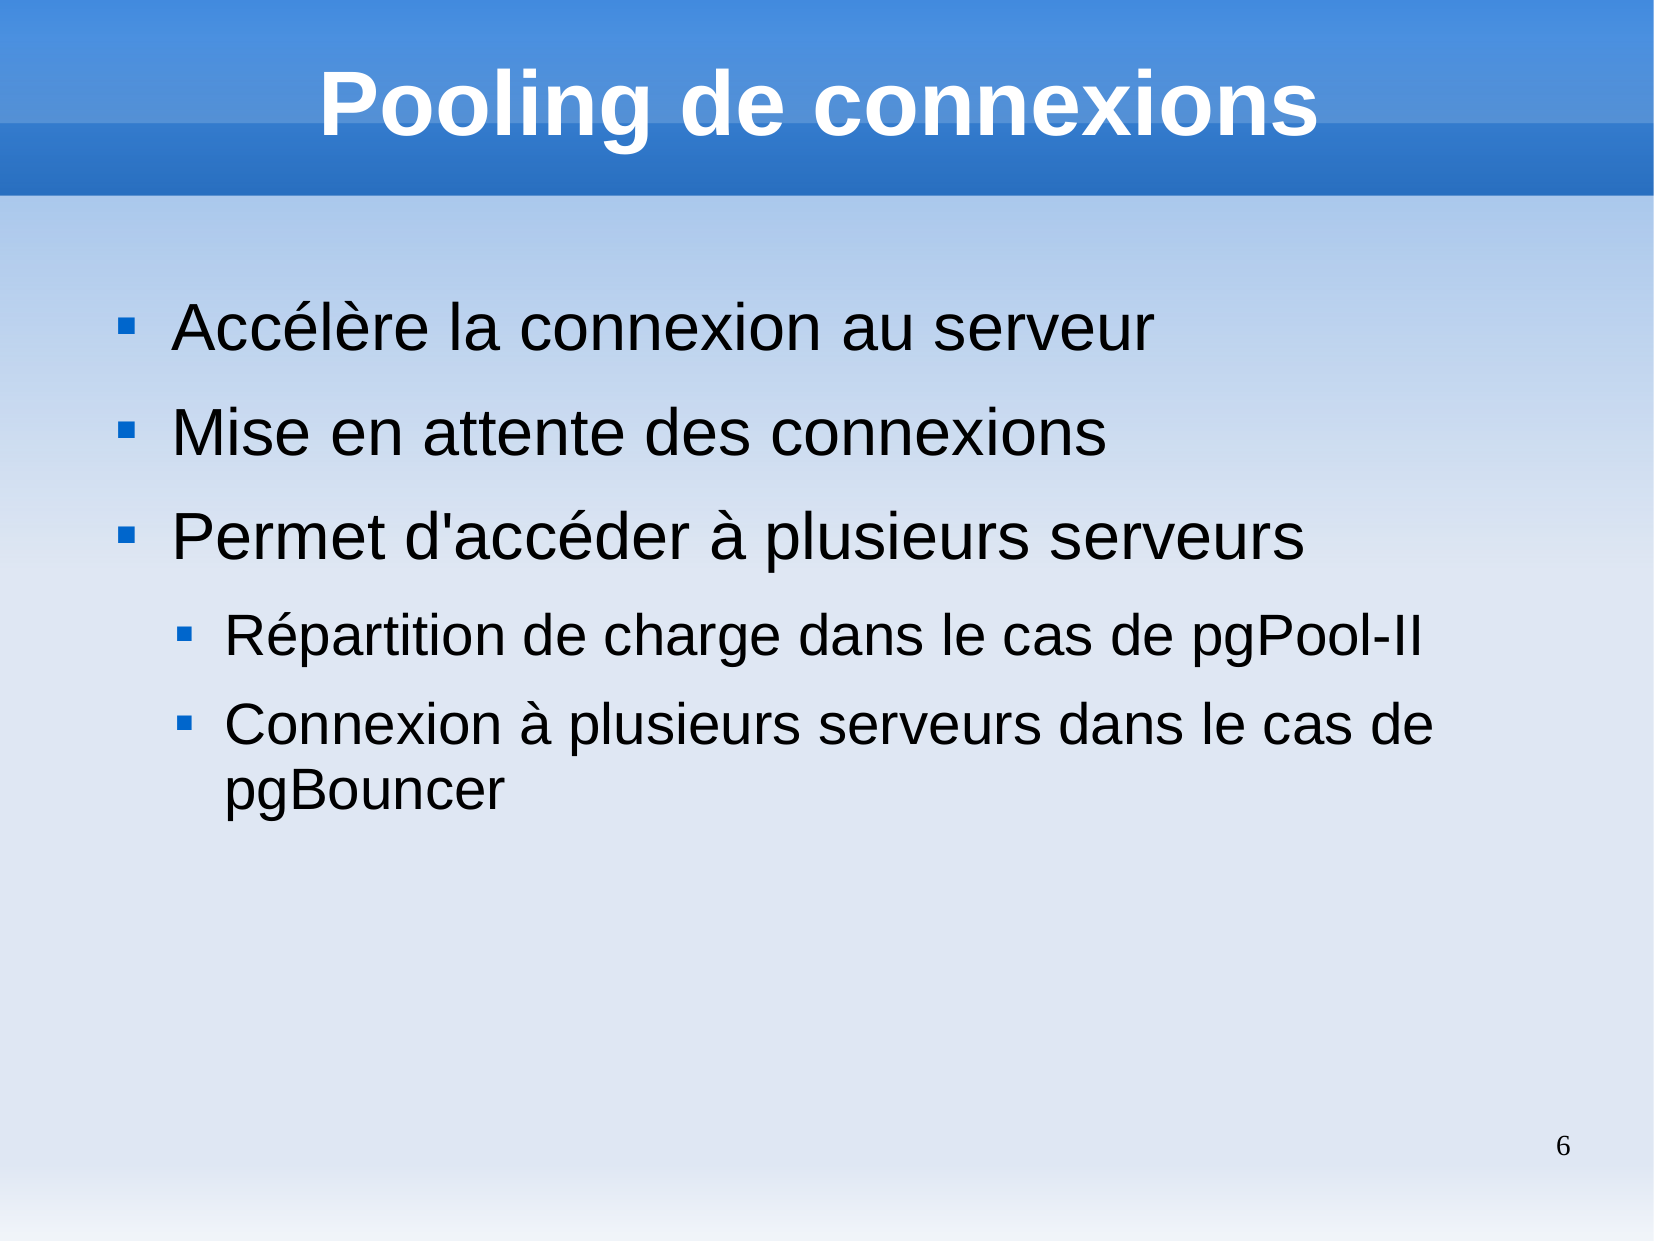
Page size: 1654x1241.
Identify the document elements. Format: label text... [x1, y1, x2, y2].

list Accélère la connexion au serveur Mise en attente des connexions Permet d'accéder à plusieurs serveurs Répartition de charge dans le cas de pgPool-II Connexion à plusieurs serveurs dans le cas de pgBouncer [82, 290, 1571, 1109]
picture [0, 0, 1654, 1241]
title Pooling de connexions [76, 0, 1565, 208]
